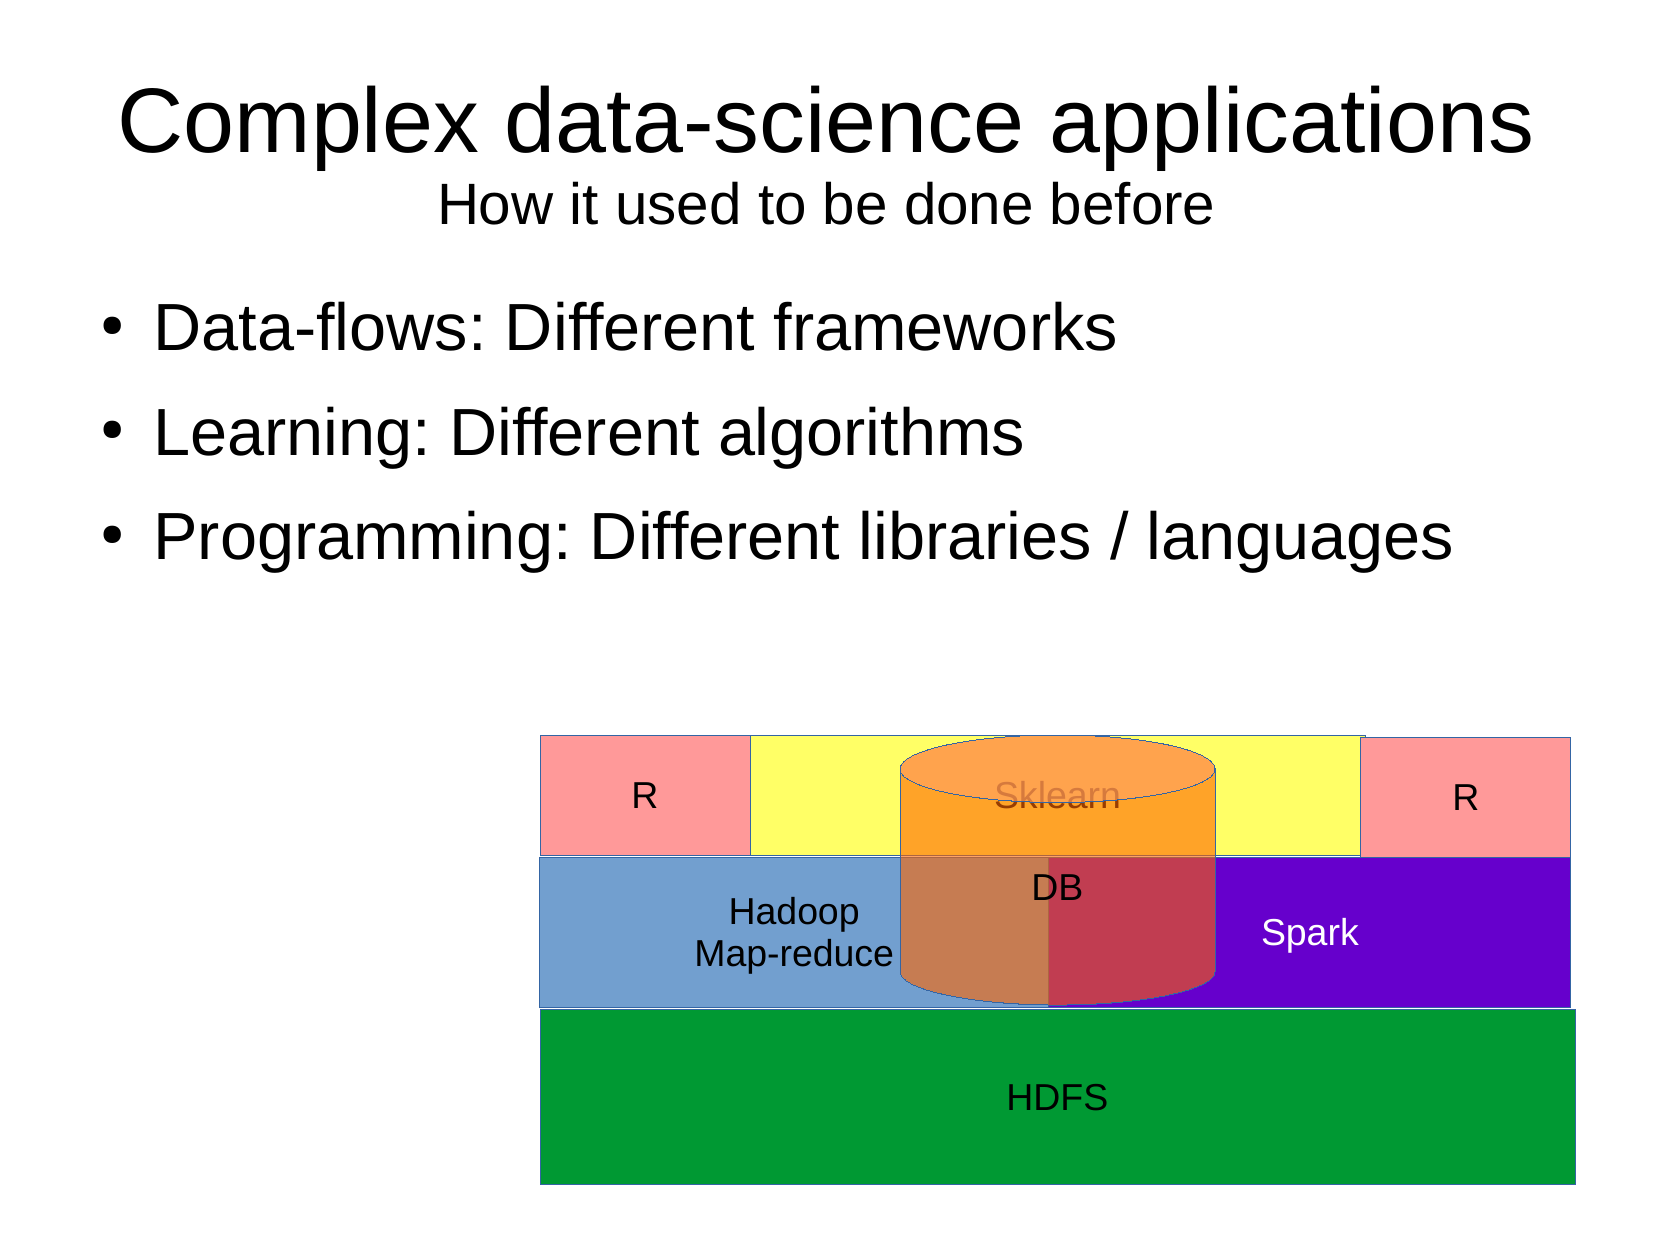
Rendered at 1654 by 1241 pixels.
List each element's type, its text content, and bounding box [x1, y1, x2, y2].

text_box R [1360, 737, 1571, 858]
list Data-flows: Different frameworks Learning: Different algorithms Programming: Different libraries / languages [82, 290, 1571, 1010]
text_box HDFS [540, 1009, 1576, 1185]
text_box Hadoop Map-reduce [539, 857, 1048, 1008]
text_box Spark [1048, 857, 1571, 1008]
text_box DB [900, 769, 1216, 1006]
title Complex data-science applications How it used to be done before [82, 49, 1571, 257]
text_box Sklearn [751, 735, 1019, 856]
text_box Sklearn [1096, 735, 1366, 856]
text_box R [540, 735, 751, 856]
